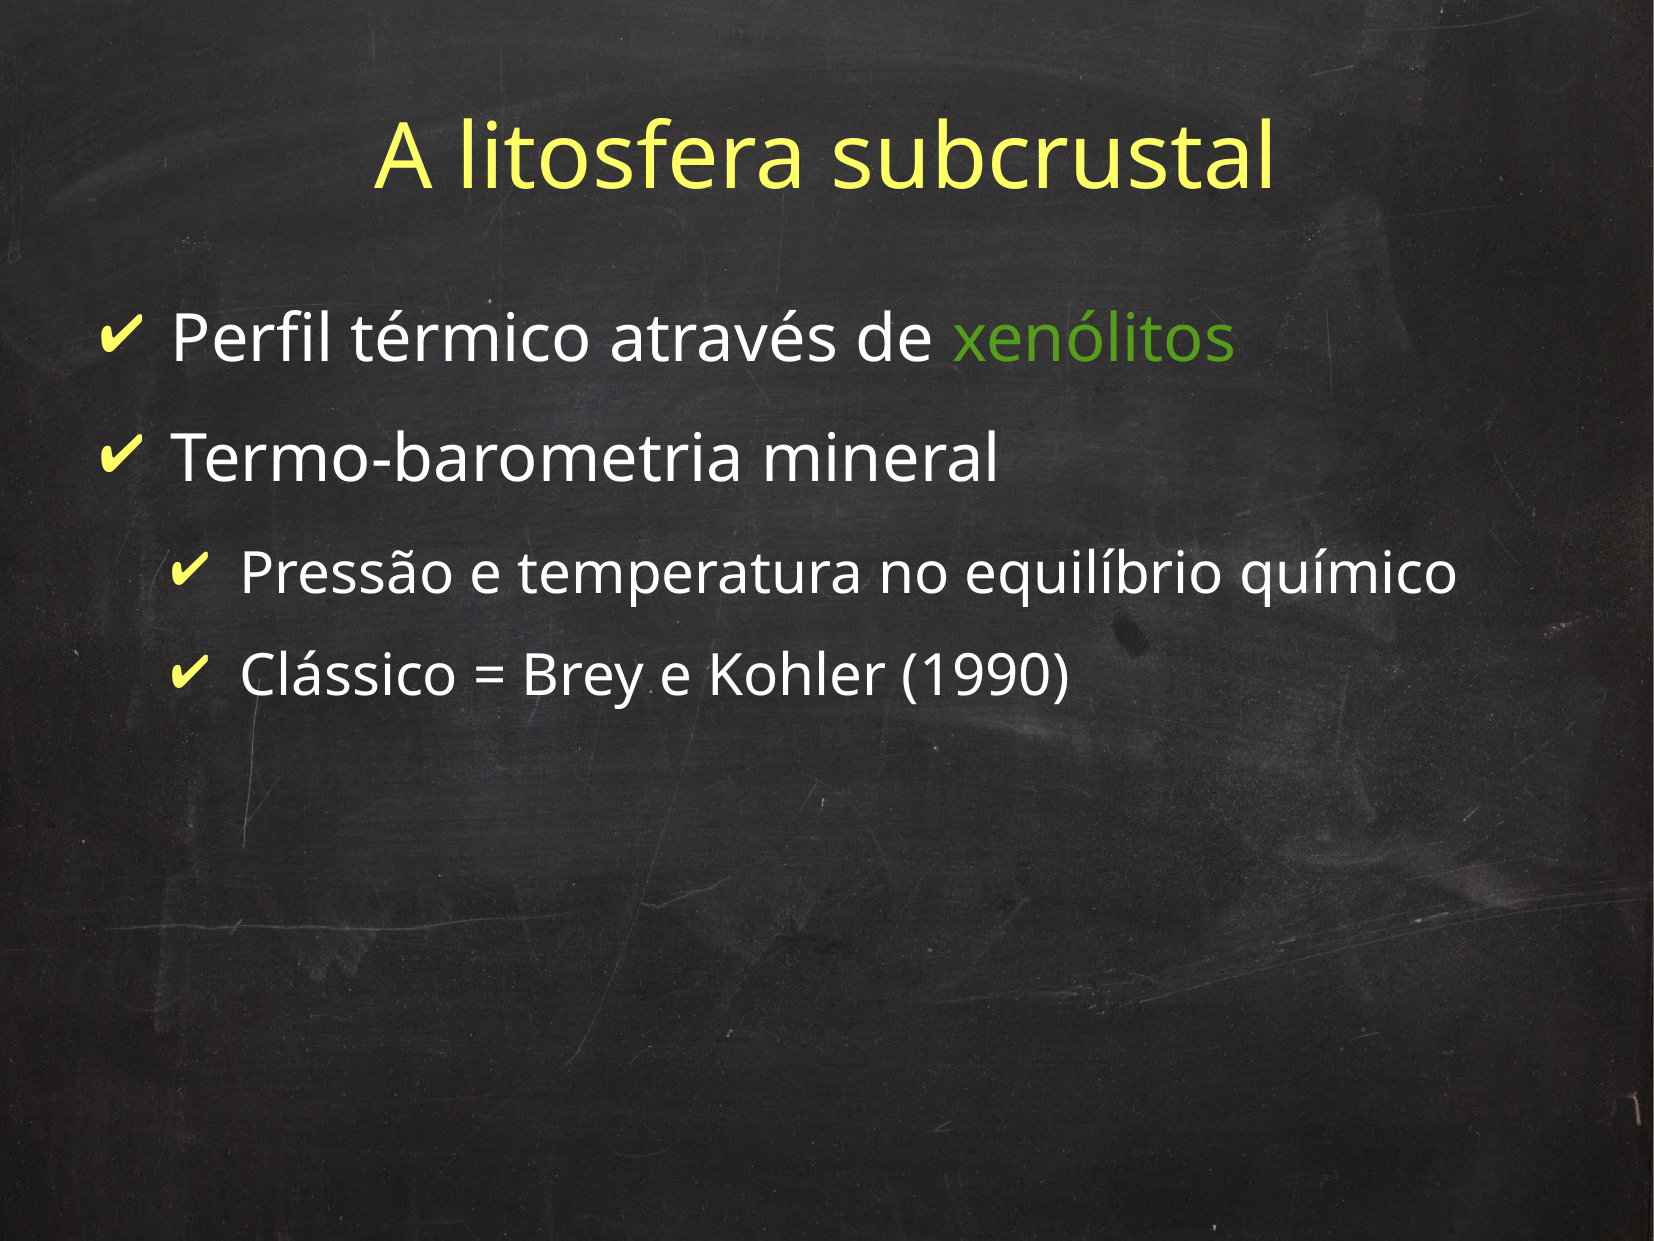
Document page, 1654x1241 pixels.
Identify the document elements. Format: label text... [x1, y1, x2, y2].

list Perfil térmico através de xenólitos Termo-barometria mineral Pressão e temperatura no equilíbrio químico Clássico = Brey e Kohler (1990) [82, 290, 1571, 1109]
title A litosfera subcrustal [82, 56, 1571, 250]
picture [0, 0, 1654, 1241]
